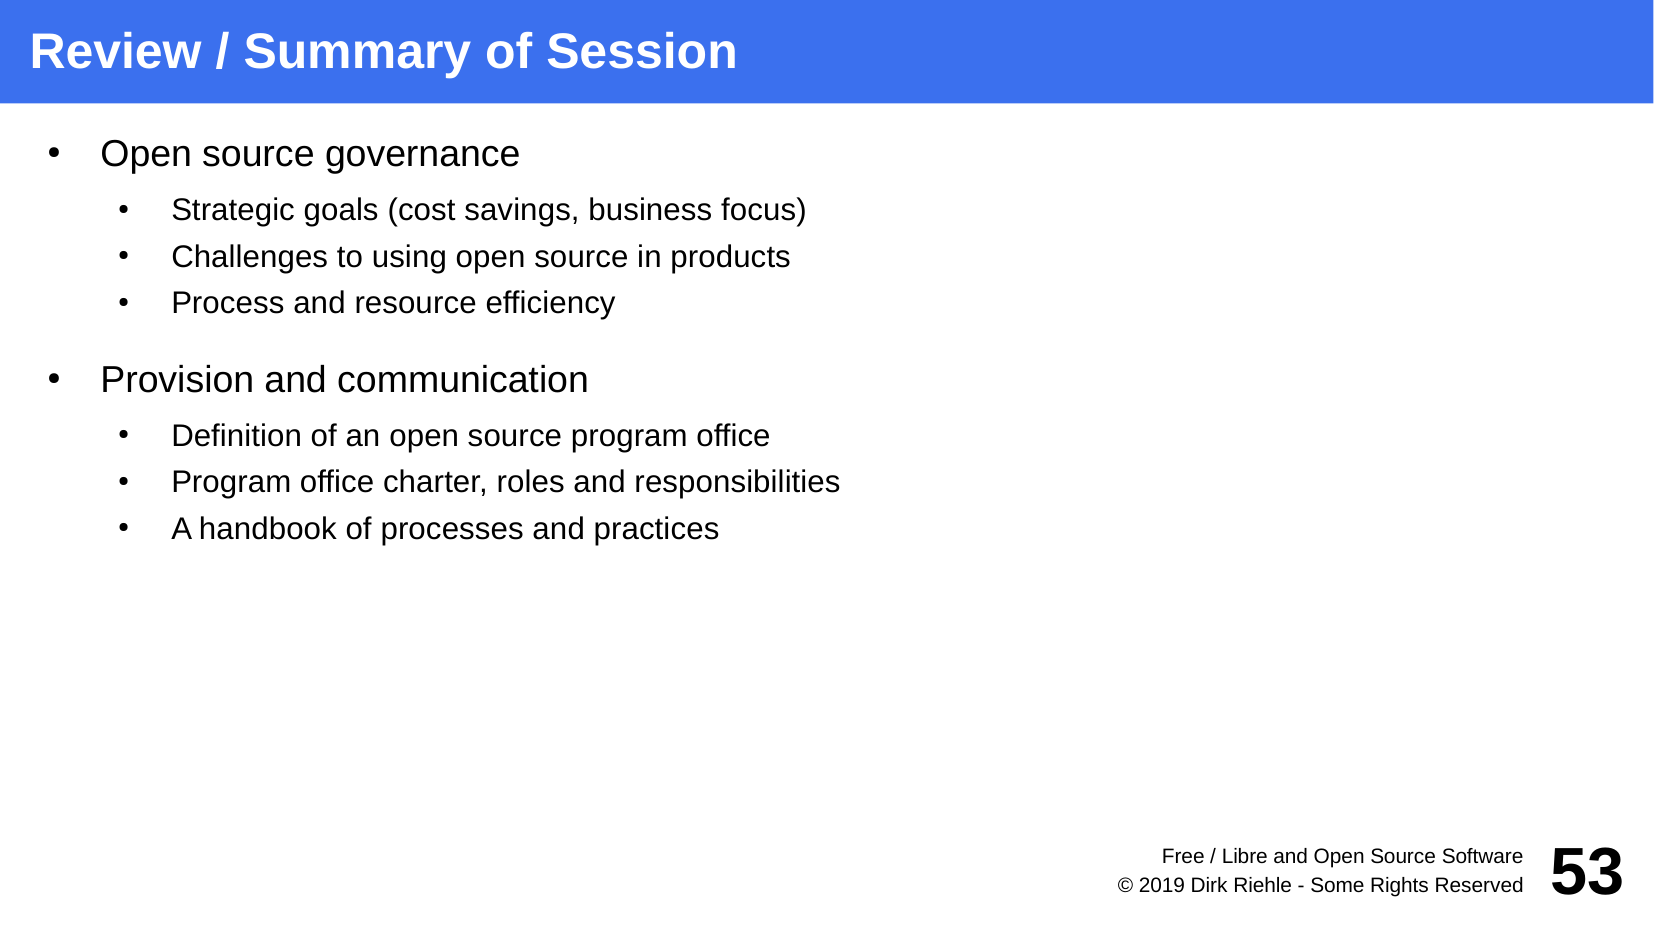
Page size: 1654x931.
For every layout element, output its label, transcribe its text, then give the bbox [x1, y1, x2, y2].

title Review / Summary of Session [0, 0, 1654, 104]
list Open source governance Strategic goals (cost savings, business focus) Challenges to using open source in products Process and resource efficiency Provision and communication Definition of an open source program office Program office charter, roles and responsibilities A handbook of processes and practices [29, 132, 1625, 813]
